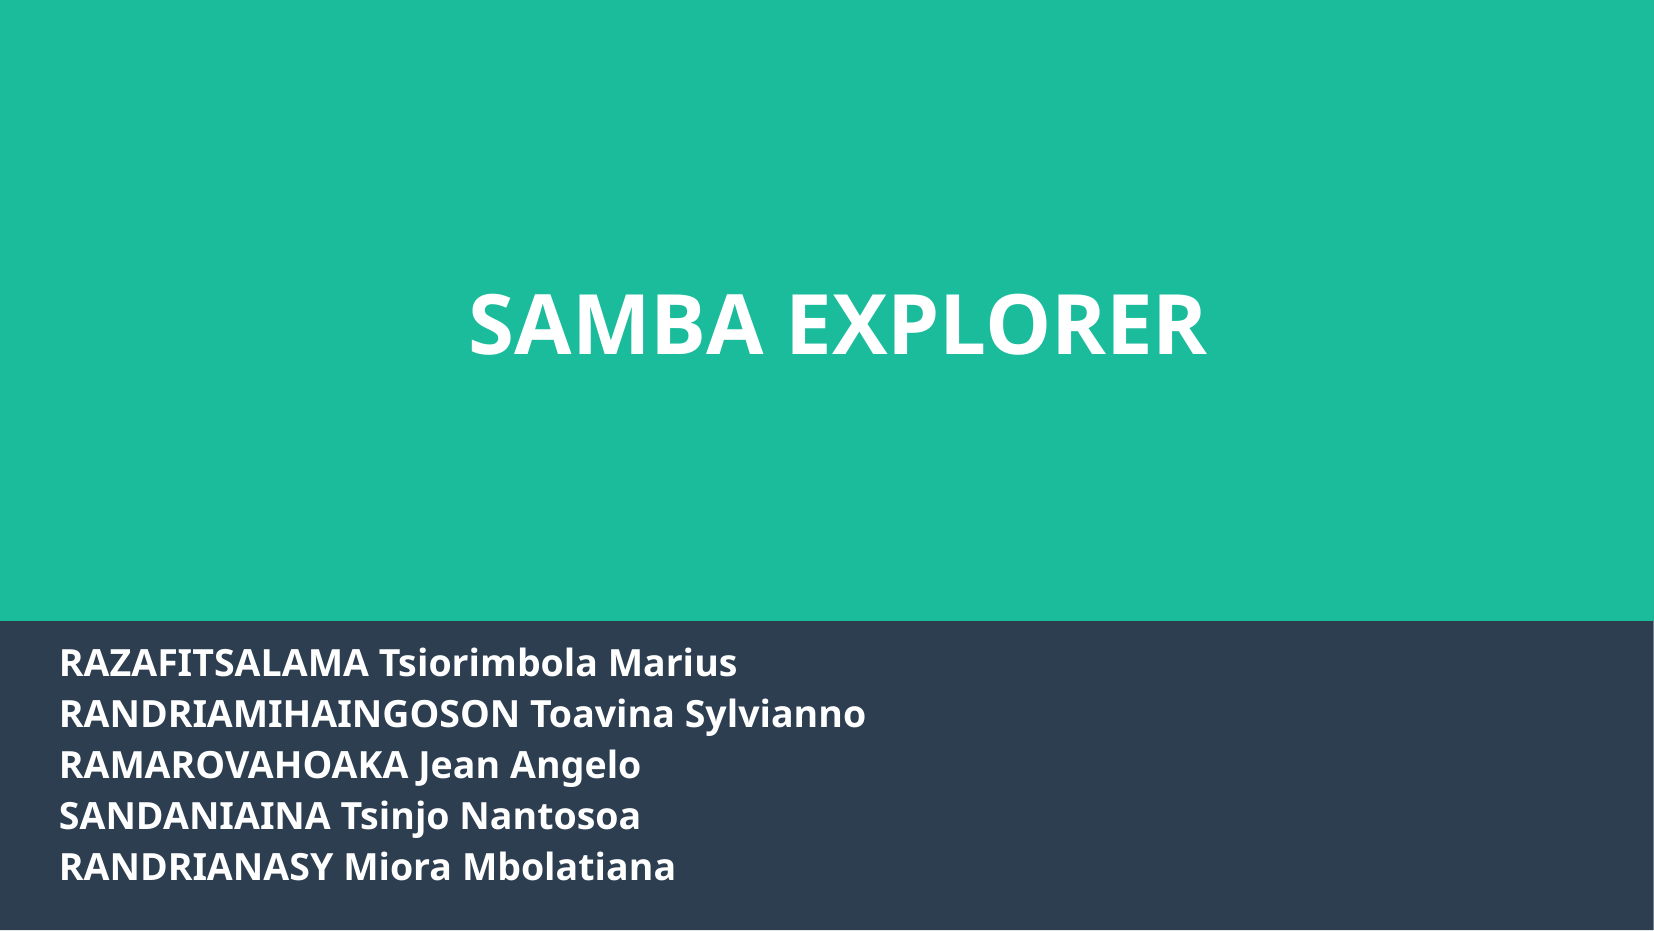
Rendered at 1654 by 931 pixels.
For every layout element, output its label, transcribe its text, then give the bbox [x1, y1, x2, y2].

title SAMBA EXPLORER [70, 220, 1607, 367]
subtitle RAZAFITSALAMA Tsiorimbola Marius RANDRIAMIHAINGOSON Toavina Sylvianno RAMAROVAHOAKA Jean Angelo SANDANIAINA Tsinjo Nantosoa RANDRIANASY Miora Mbolatiana [59, 642, 1595, 886]
